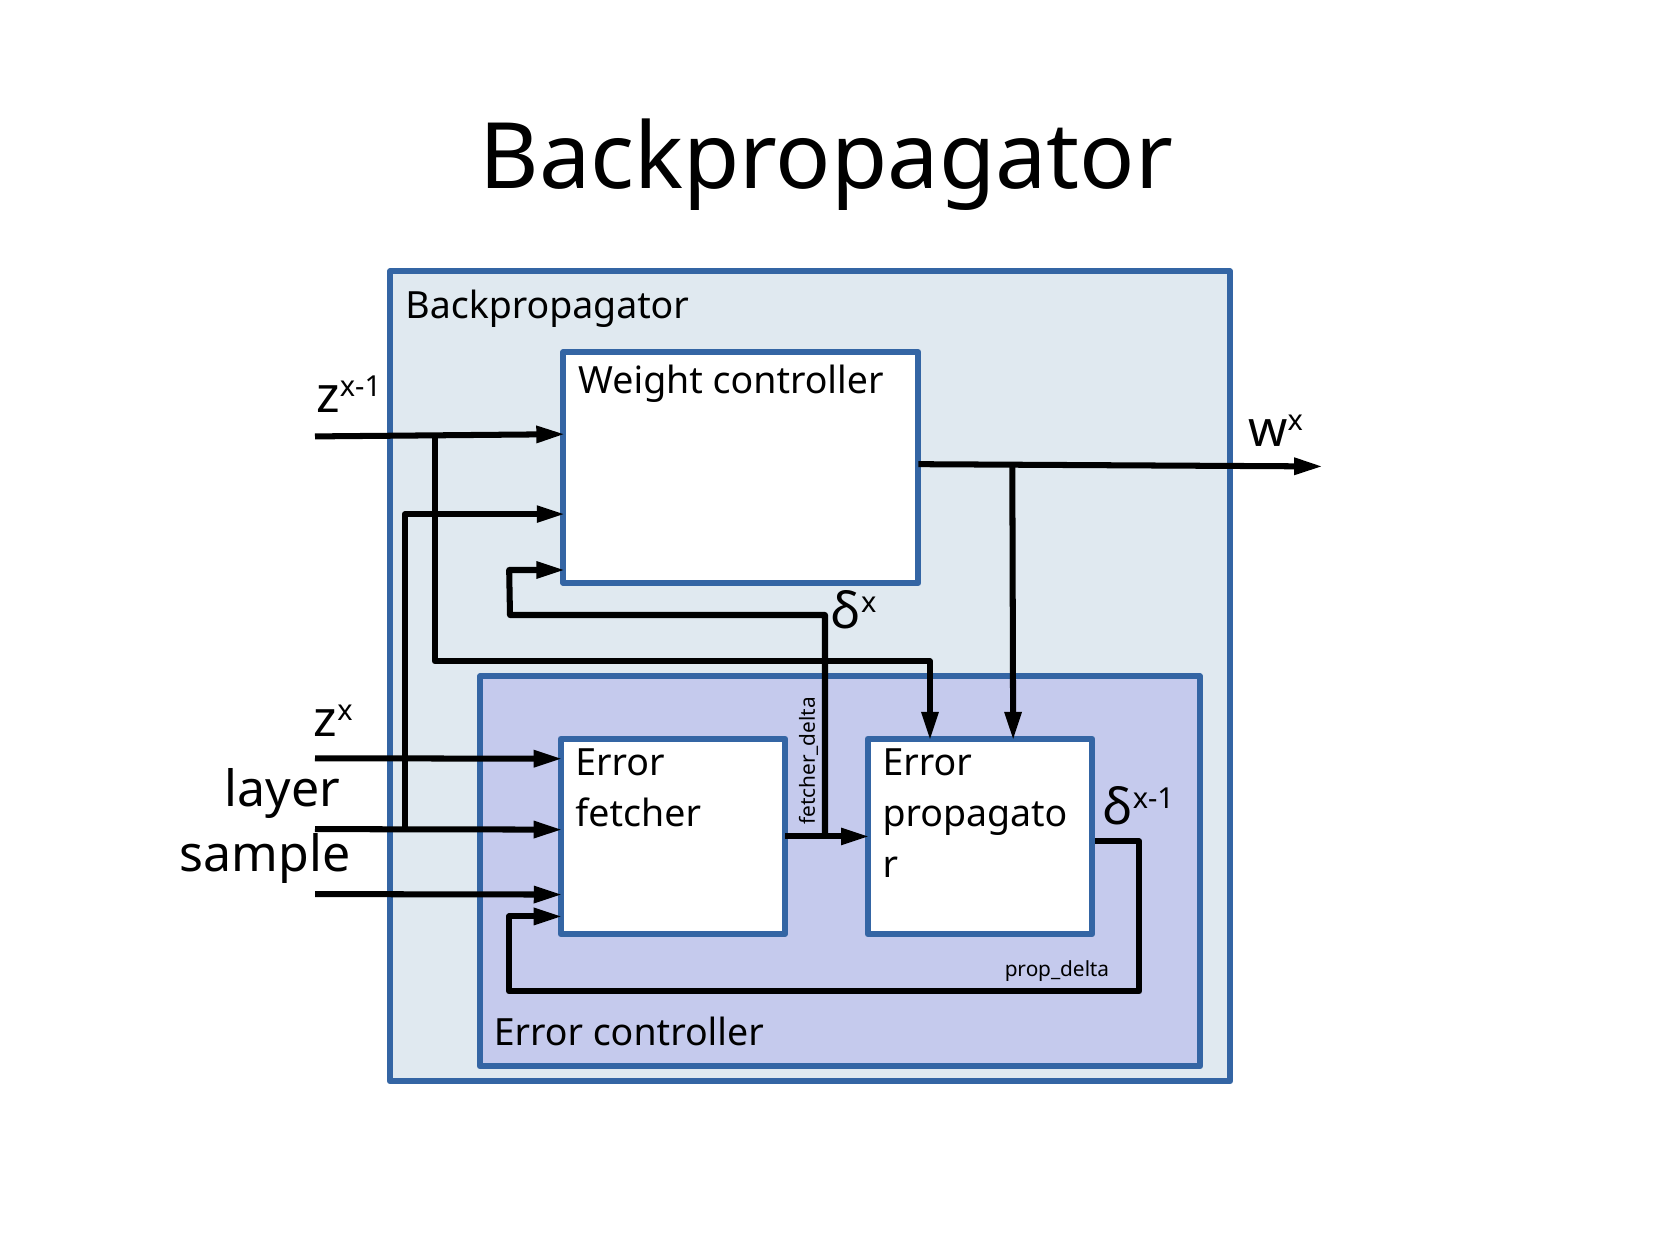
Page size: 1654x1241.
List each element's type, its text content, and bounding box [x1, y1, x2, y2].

text_box layer [210, 745, 374, 810]
text_box [390, 762, 402, 826]
text_box Backpropagator [390, 271, 1052, 349]
text_box Weight controller [563, 349, 972, 495]
text_box wx [1233, 469, 1294, 475]
text_box zx-1 [301, 351, 408, 441]
text_box wx [1233, 385, 1322, 466]
text_box [390, 468, 1231, 1082]
text_box Error propagator [867, 728, 1093, 910]
text_box Error controller [479, 997, 888, 1147]
text_box zx [298, 675, 374, 745]
text_box sample [165, 810, 374, 973]
text_box Error fetcher [560, 728, 771, 738]
title Backpropagator [82, 49, 1571, 257]
text_box [972, 271, 1231, 462]
text_box [390, 439, 432, 755]
text_box [390, 349, 563, 433]
text_box [438, 435, 1010, 728]
text_box δx-1 [1029, 763, 1189, 926]
text_box δx [806, 567, 891, 657]
text_box fetcher_delta [785, 604, 862, 840]
text_box wx [1299, 467, 1322, 475]
text_box prop_delta [990, 946, 1126, 993]
